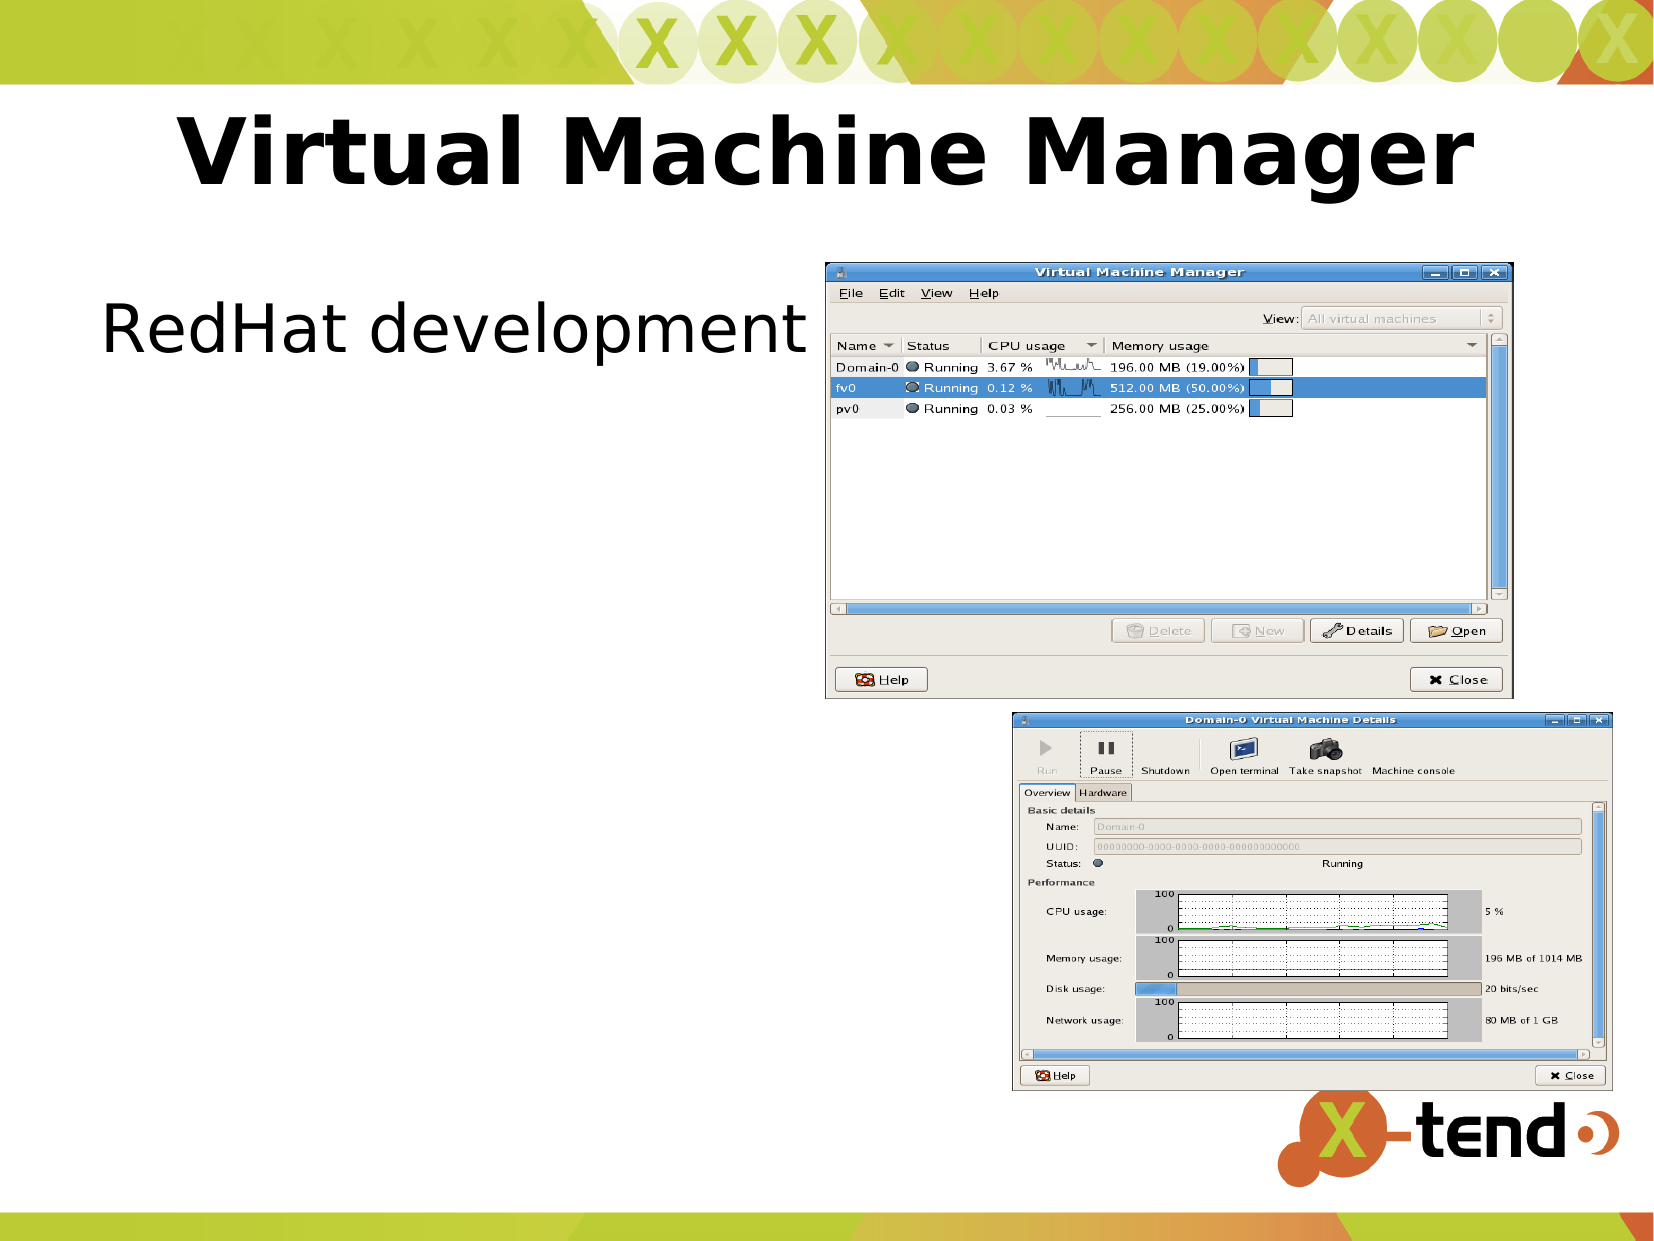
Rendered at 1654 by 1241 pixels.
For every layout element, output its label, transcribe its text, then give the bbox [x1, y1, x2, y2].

list RedHat development [82, 290, 809, 1109]
title Virtual Machine Manager [82, 49, 1571, 257]
picture [0, 0, 1654, 1241]
